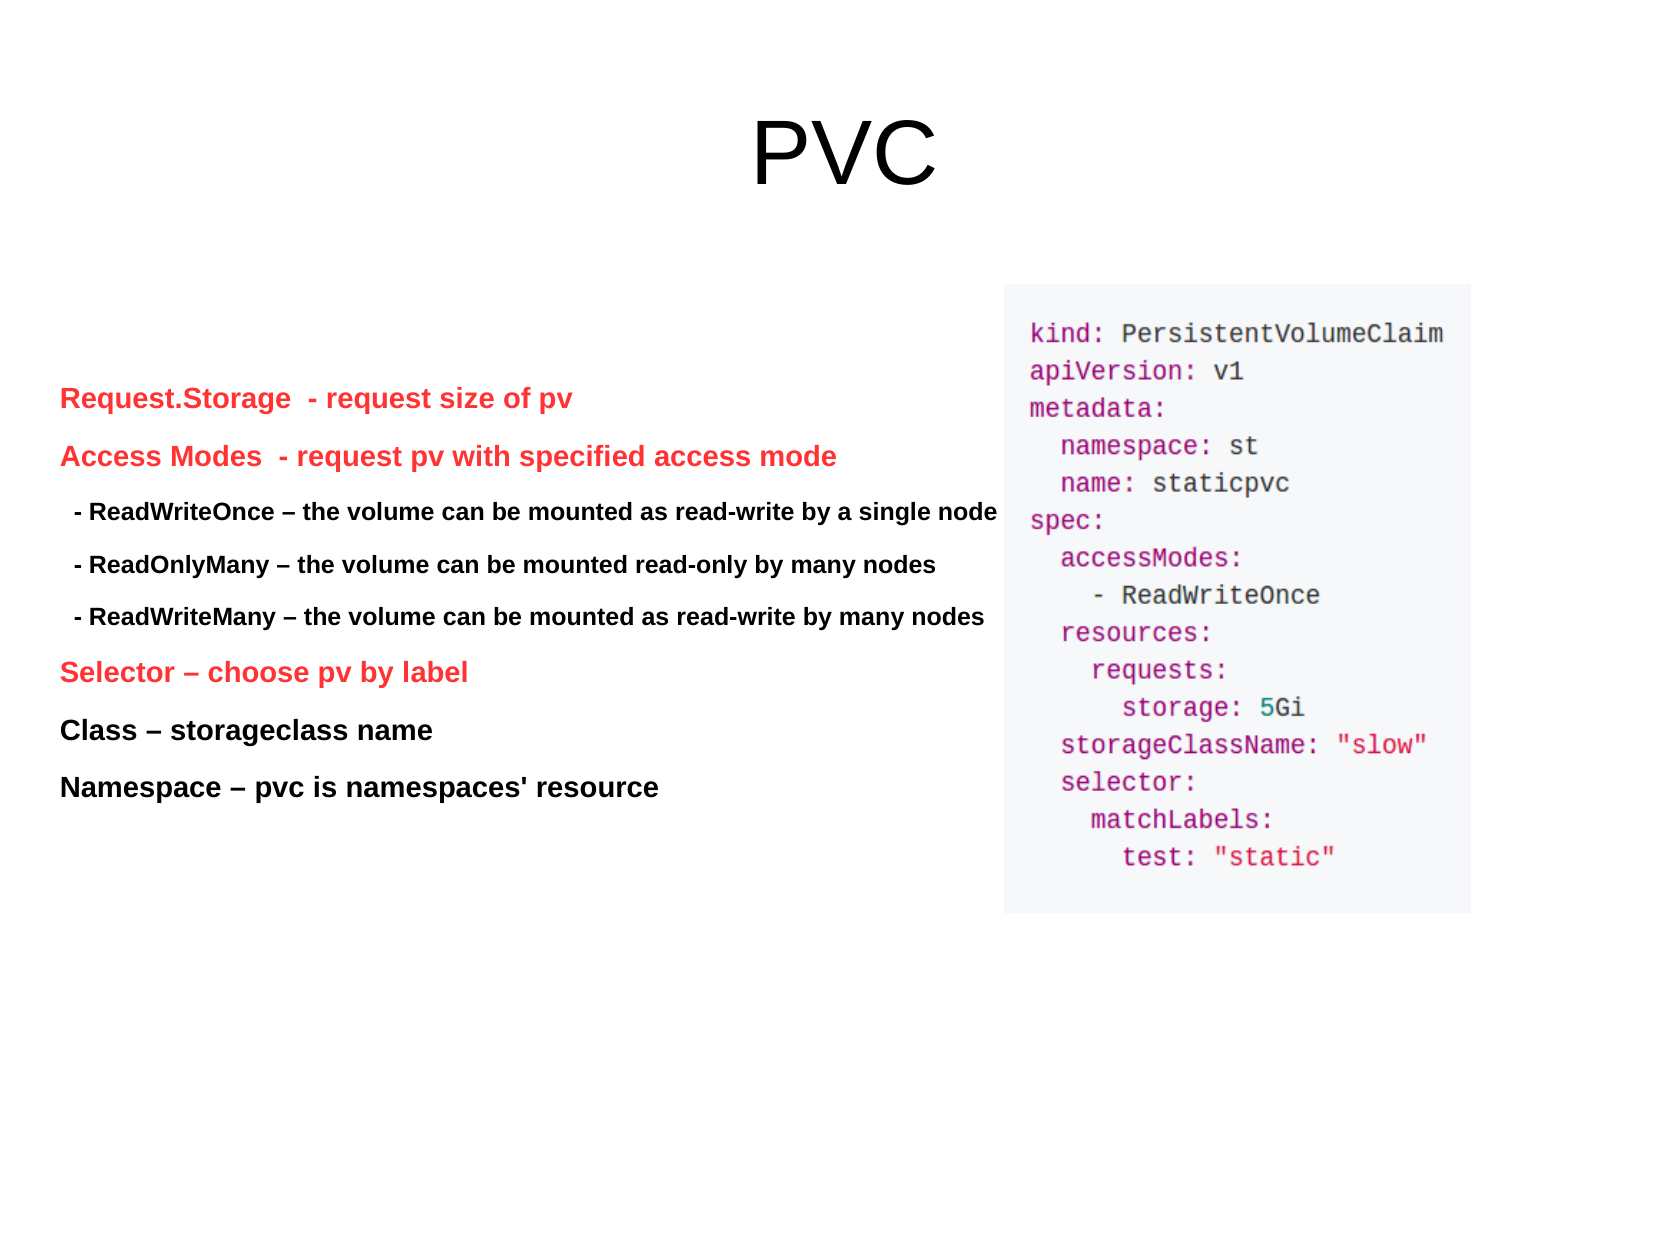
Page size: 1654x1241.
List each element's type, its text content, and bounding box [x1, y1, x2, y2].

text_box Request.Storage - request size of pv Access Modes - request pv with specified access mode - ReadWriteOnce – the volume can be mounted as read-write by a single node - ReadOnlyMany – the volume can be mounted read-only by many nodes - ReadWriteMany – the volume can be mounted as read-write by many nodes Selector – choose pv by label Class – storageclass name Namespace – pvc is namespaces' resource [809, 375, 1004, 813]
title PVC [82, 49, 1571, 257]
picture [1004, 284, 1471, 915]
list [82, 290, 809, 1010]
text_box Request.Storage - request size of pv Access Modes - request pv with specified access mode - ReadWriteOnce – the volume can be mounted as read-write by a single node - ReadOnlyMany – the volume can be mounted read-only by many nodes - ReadWriteMany – the volume can be mounted as read-write by many nodes Selector – choose pv by label Class – storageclass name Namespace – pvc is namespaces' resource [45, 375, 82, 813]
